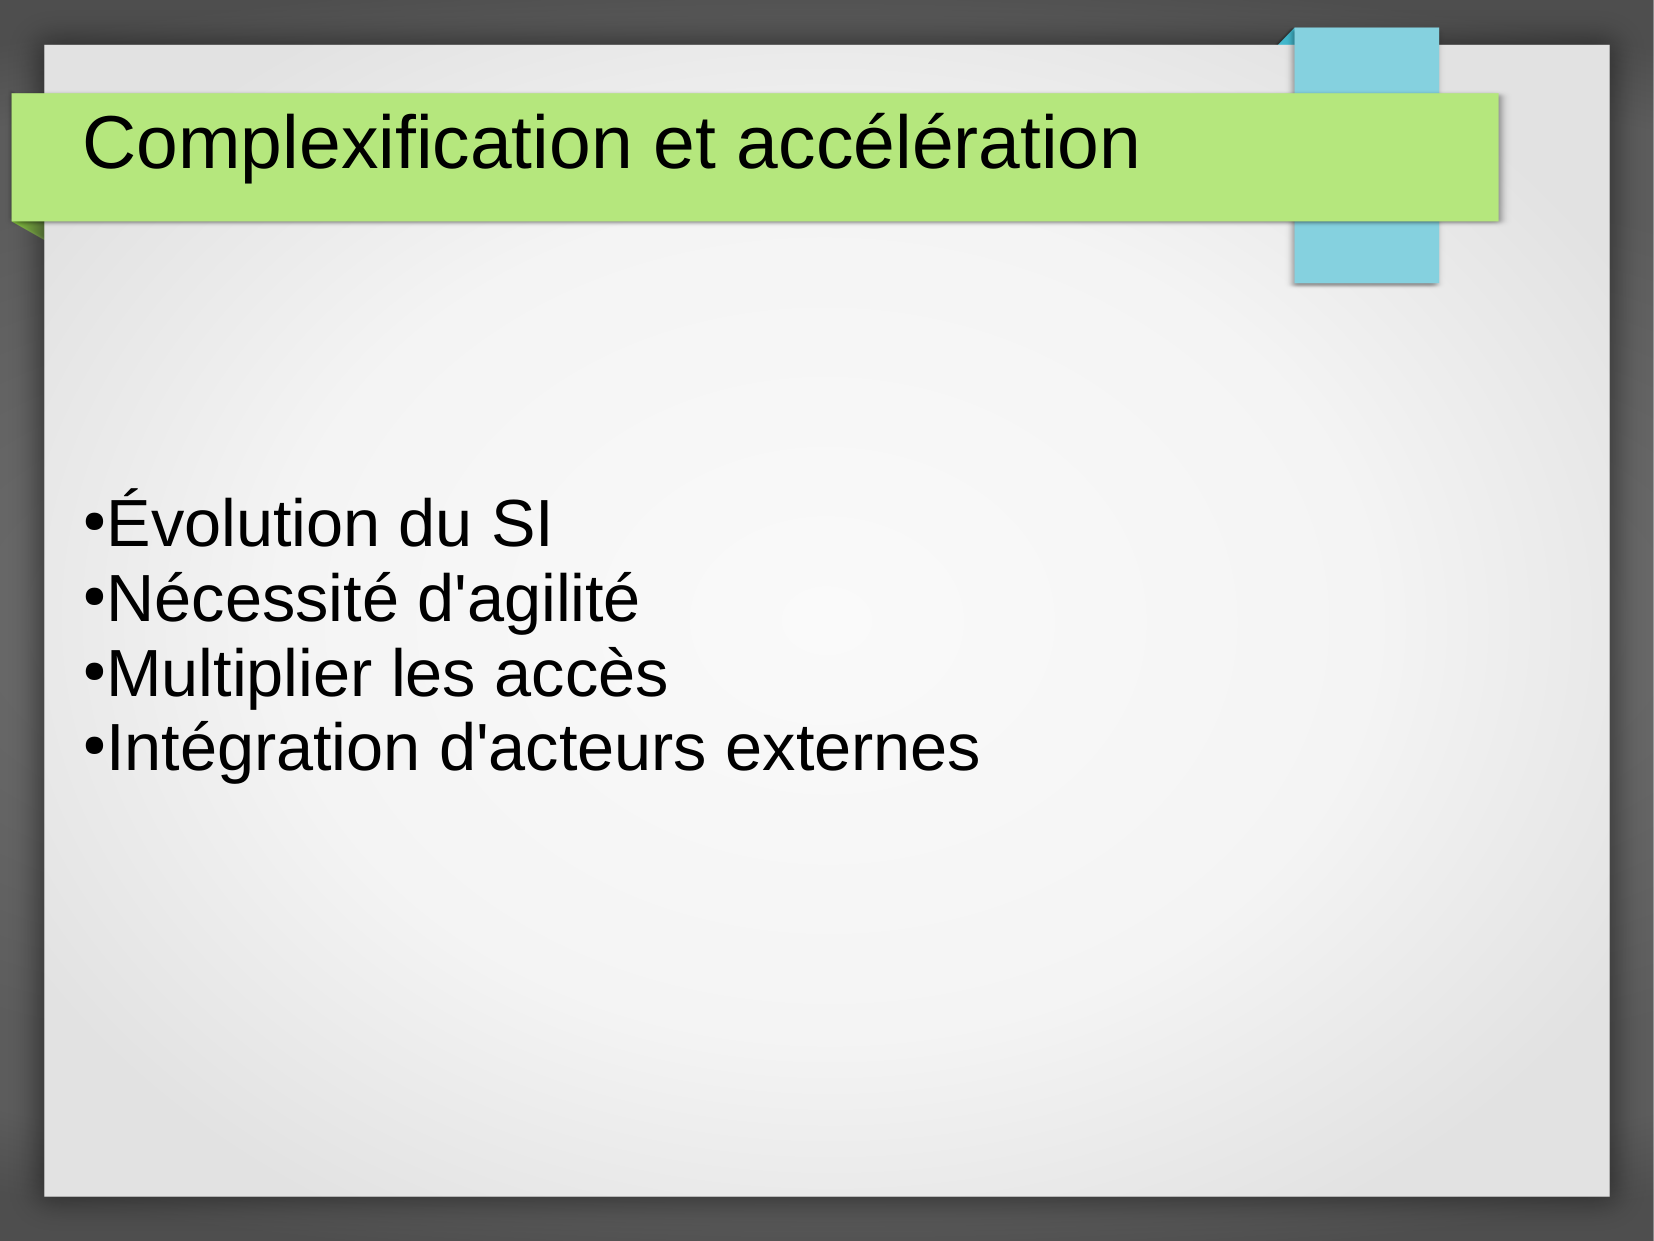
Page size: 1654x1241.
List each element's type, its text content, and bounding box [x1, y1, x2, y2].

subtitle Évolution du SI Nécessité d'agilité Multiplier les accès Intégration d'acteurs externes [82, 49, 1571, 1010]
picture [0, 0, 1654, 1241]
